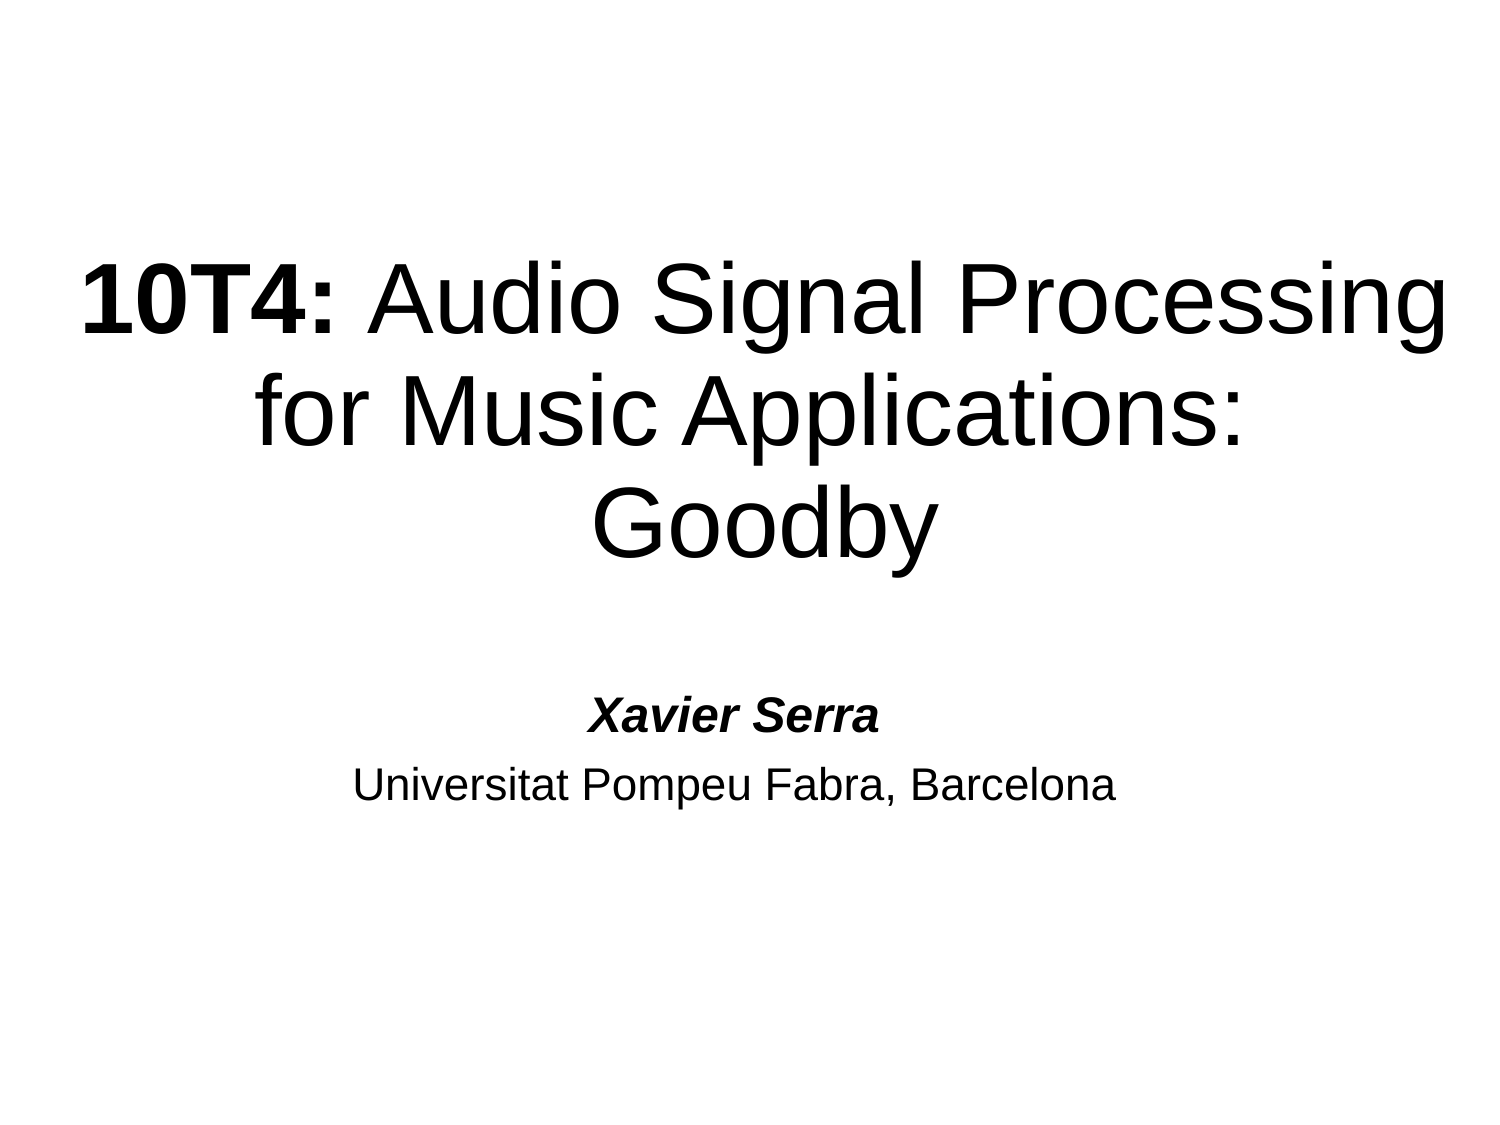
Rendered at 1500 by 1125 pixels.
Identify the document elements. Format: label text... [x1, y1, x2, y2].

title 10T4: Audio Signal Processing for Music Applications: Goodby [75, 221, 1456, 601]
text_box Xavier Serra Universitat Pompeu Fabra, Barcelona [278, 680, 1191, 965]
